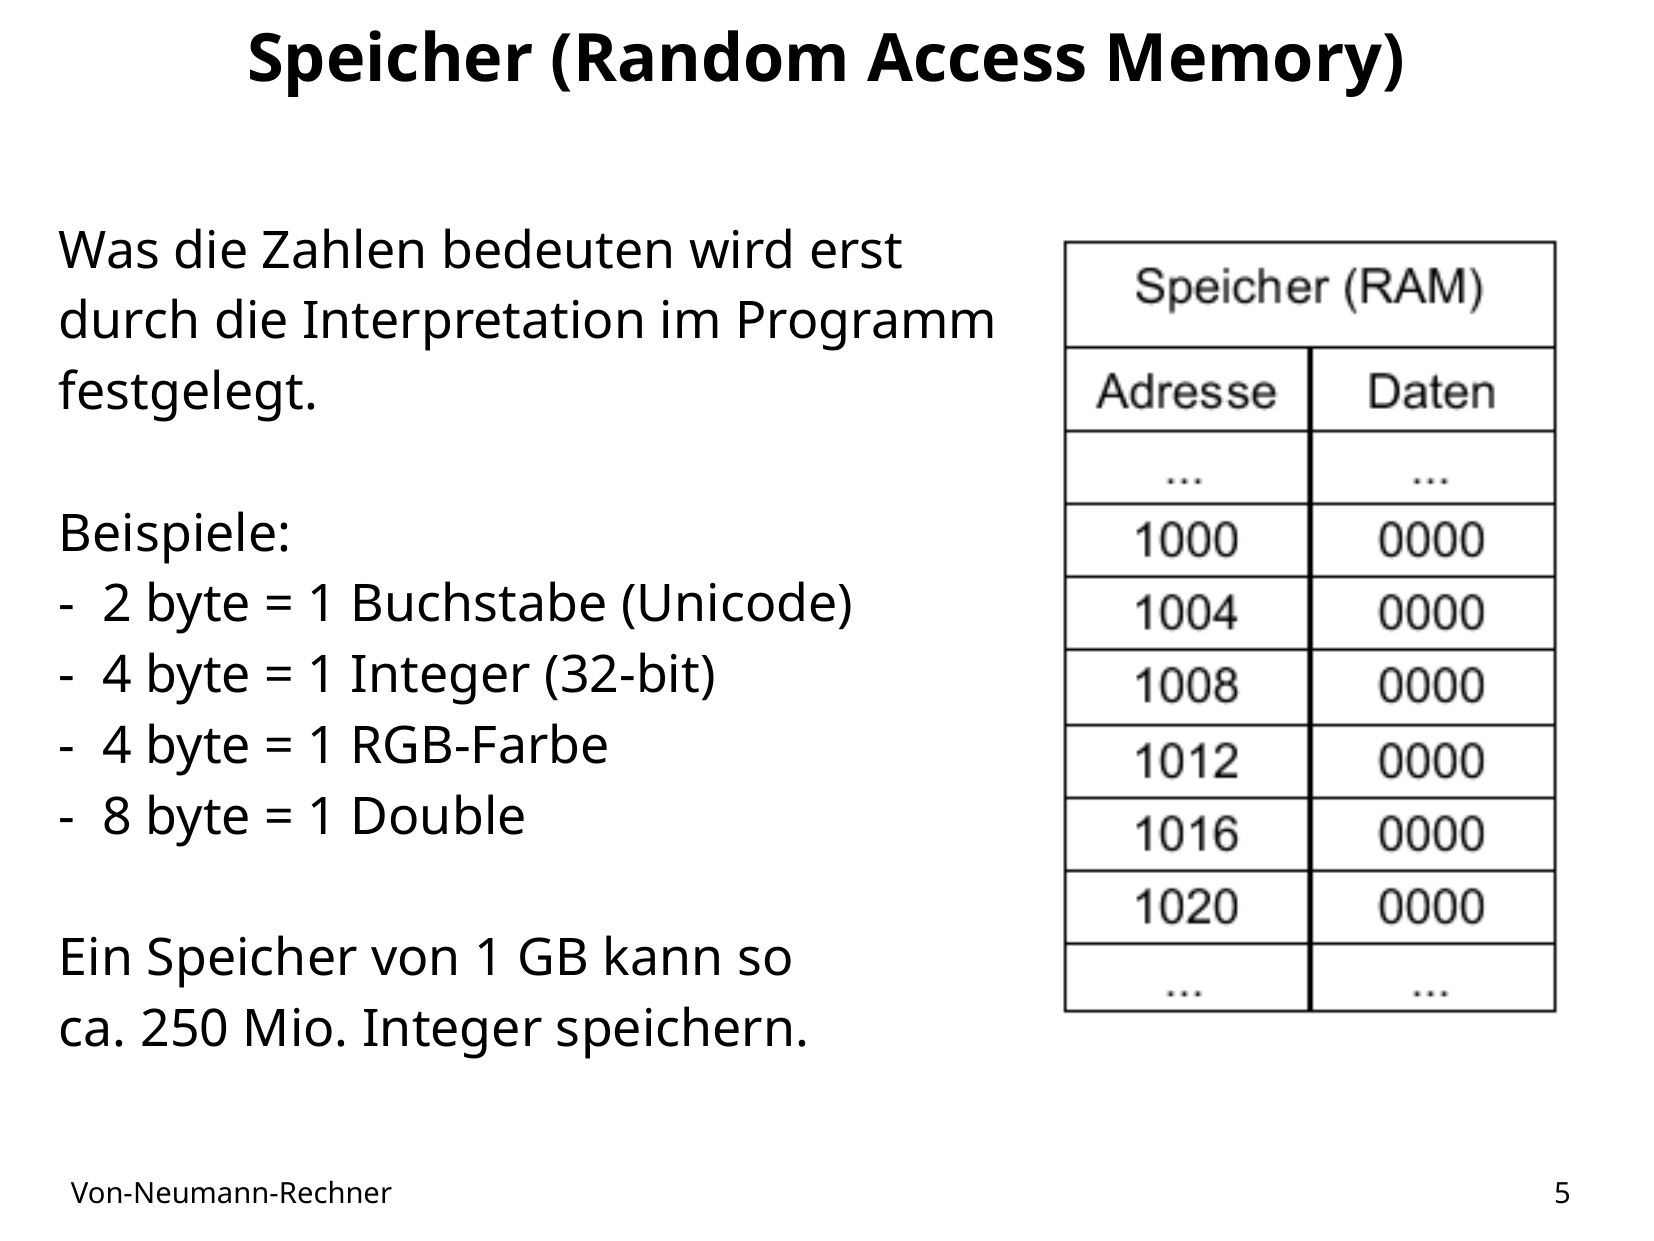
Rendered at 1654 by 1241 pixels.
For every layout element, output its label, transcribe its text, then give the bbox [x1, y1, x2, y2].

title Speicher (Random Access Memory) [0, 5, 1654, 107]
list Was die Zahlen bedeuten wird erst durch die Interpretation im Programm festgelegt. Beispiele: - 2 byte = 1 Buchstabe (Unicode) - 4 byte = 1 Integer (32-bit) - 4 byte = 1 RGB-Farbe - 8 byte = 1 Double Ein Speicher von 1 GB kann so ca. 250 Mio. Integer speichern. [59, 212, 1004, 1063]
picture [1062, 239, 1560, 1016]
